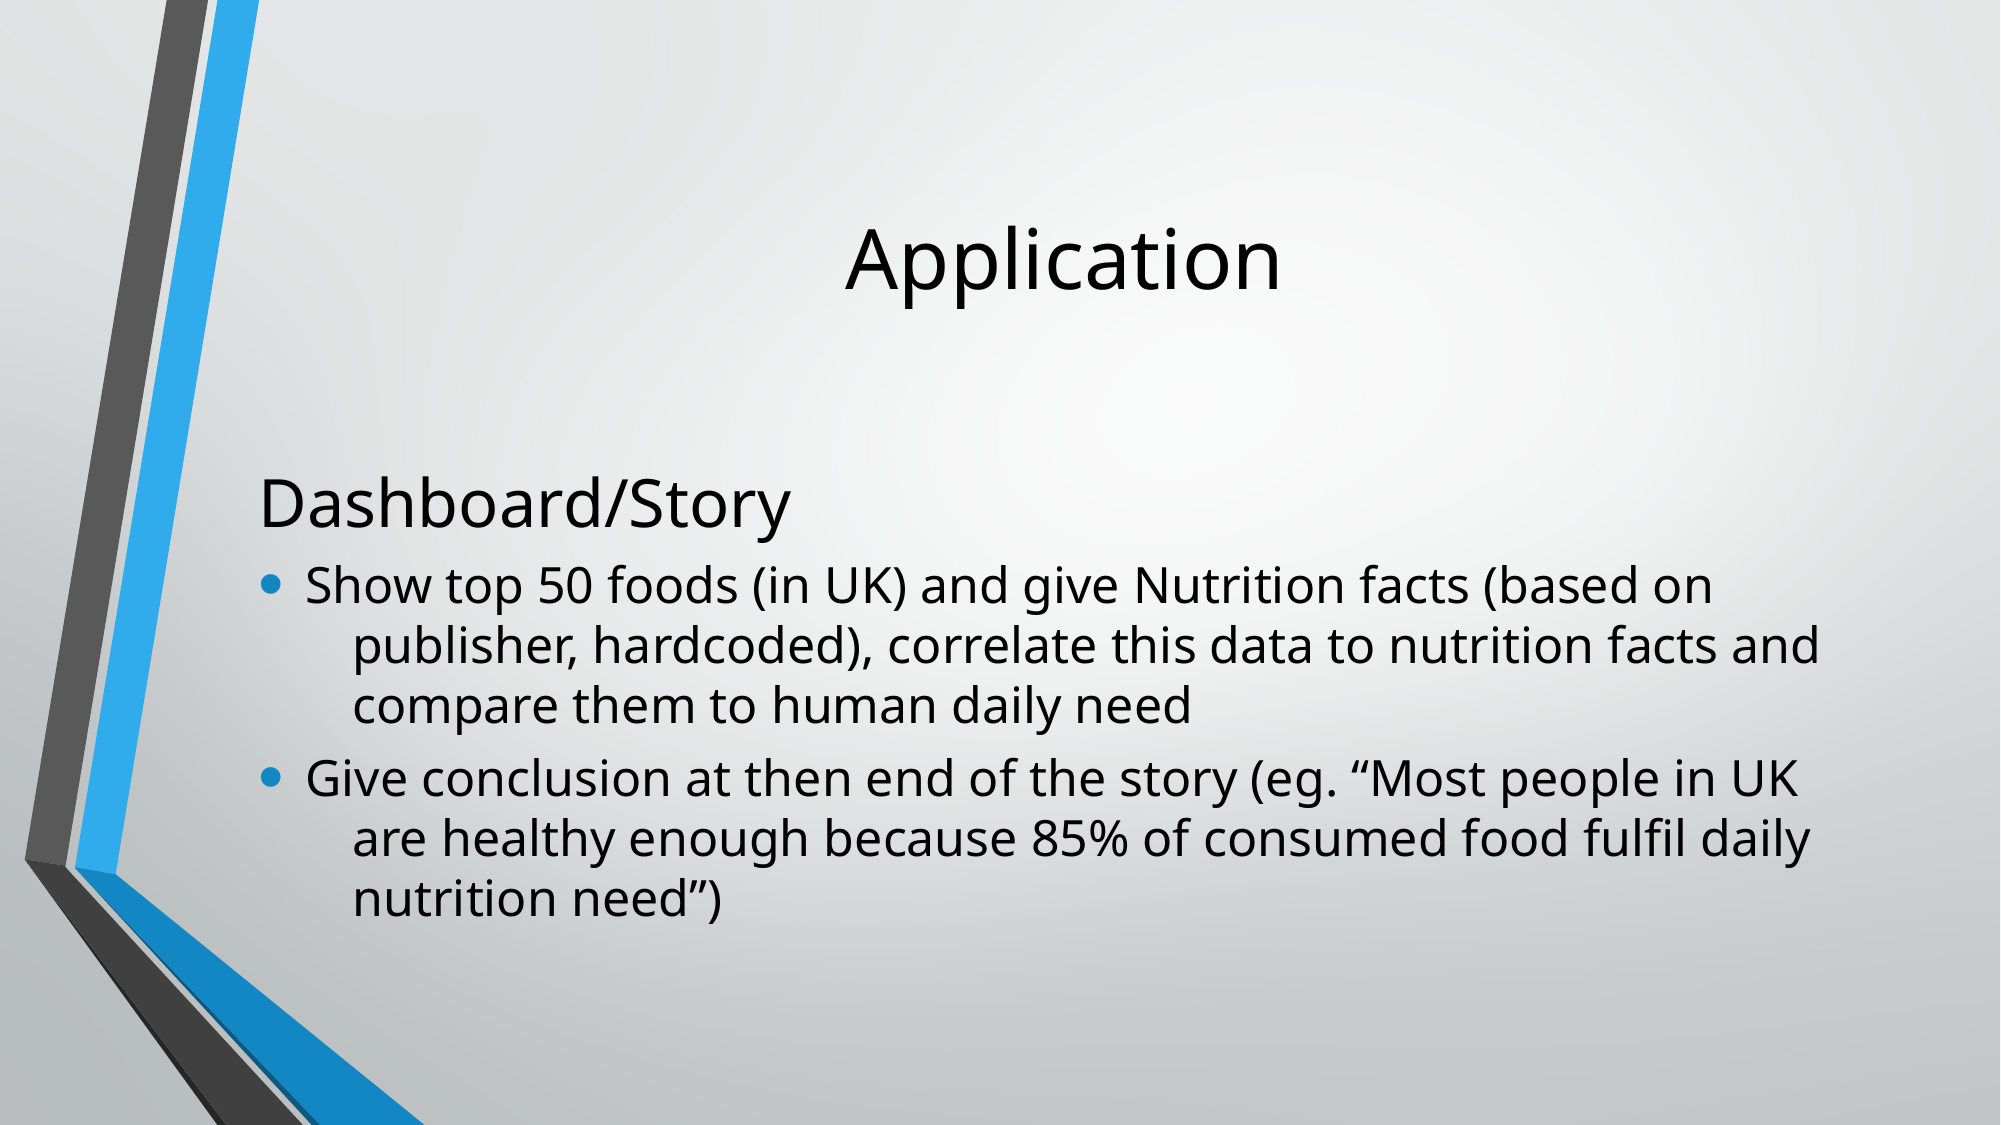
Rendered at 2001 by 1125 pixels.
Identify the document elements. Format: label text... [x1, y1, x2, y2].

list Dashboard/Story Show top 50 foods (in UK) and give Nutrition facts (based on publisher, hardcoded), correlate this data to nutrition facts and compare them to human daily need Give conclusion at then end of the story (eg. “Most people in UK are healthy enough because 85% of consumed food fulfil daily nutrition need”) [243, 437, 1887, 950]
title Application [243, 112, 1887, 400]
